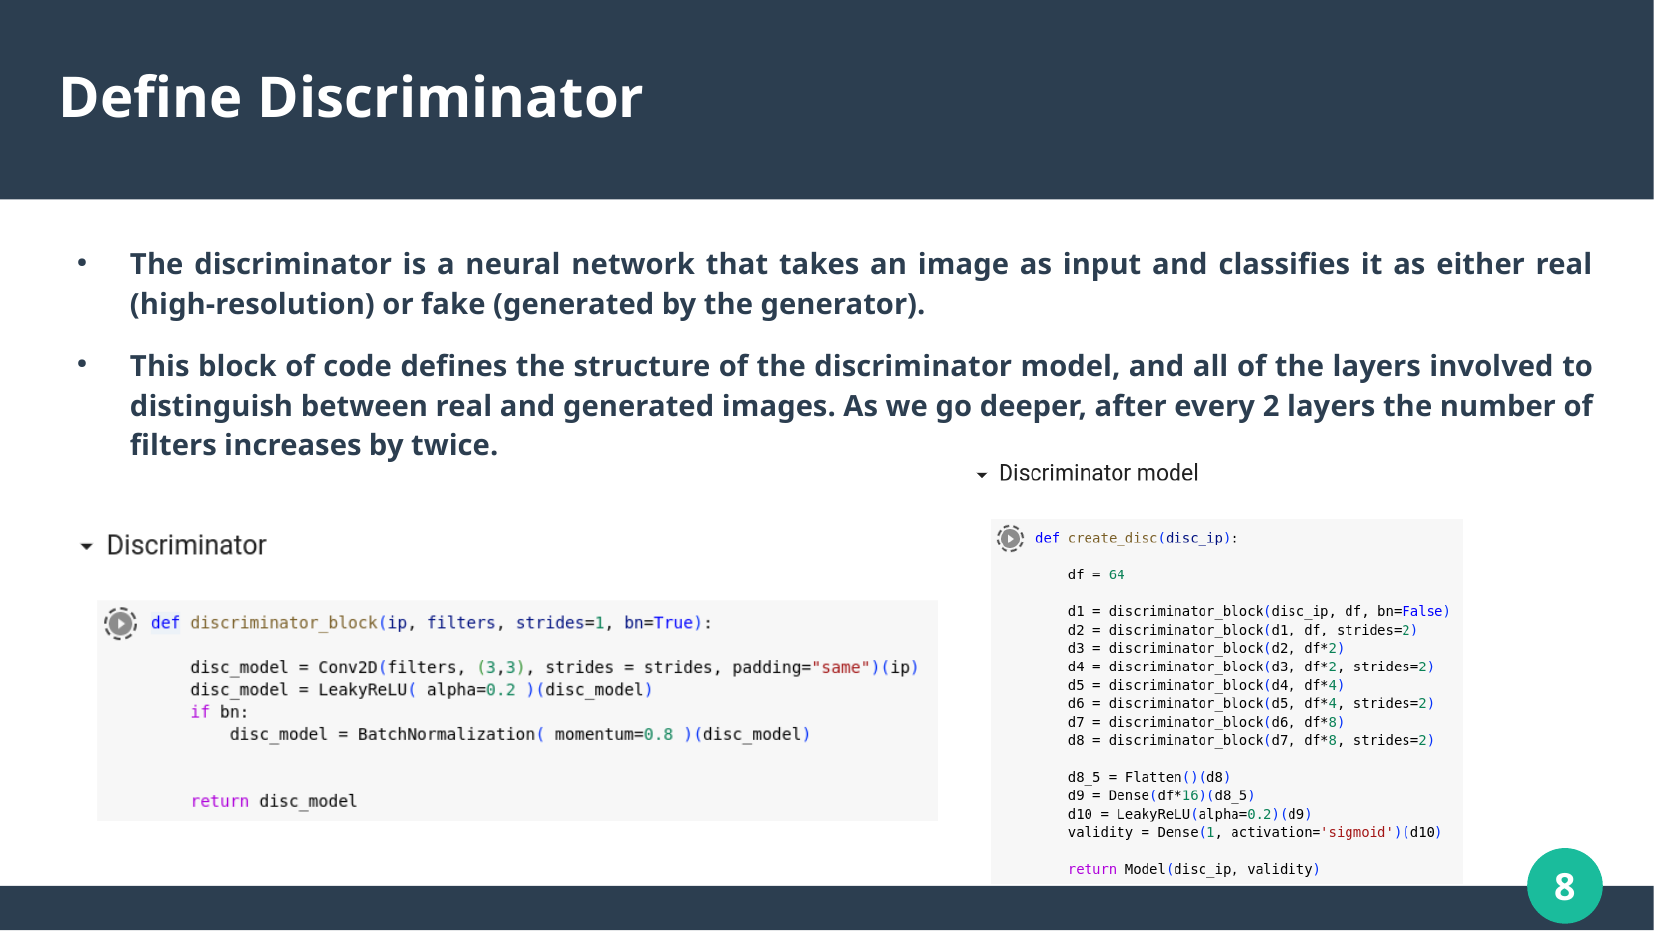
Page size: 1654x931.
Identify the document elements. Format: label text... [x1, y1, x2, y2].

list The discriminator is a neural network that takes an image as input and classifies it as either real (high-resolution) or fake (generated by the generator). This block of code defines the structure of the discriminator model, and all of the layers involved to distinguish between real and generated images. As we go deeper, after every 2 layers the number of filters increases by twice. [59, 243, 1595, 864]
picture [975, 449, 1463, 884]
title Define Discriminator [59, 37, 1595, 156]
picture [75, 524, 938, 821]
